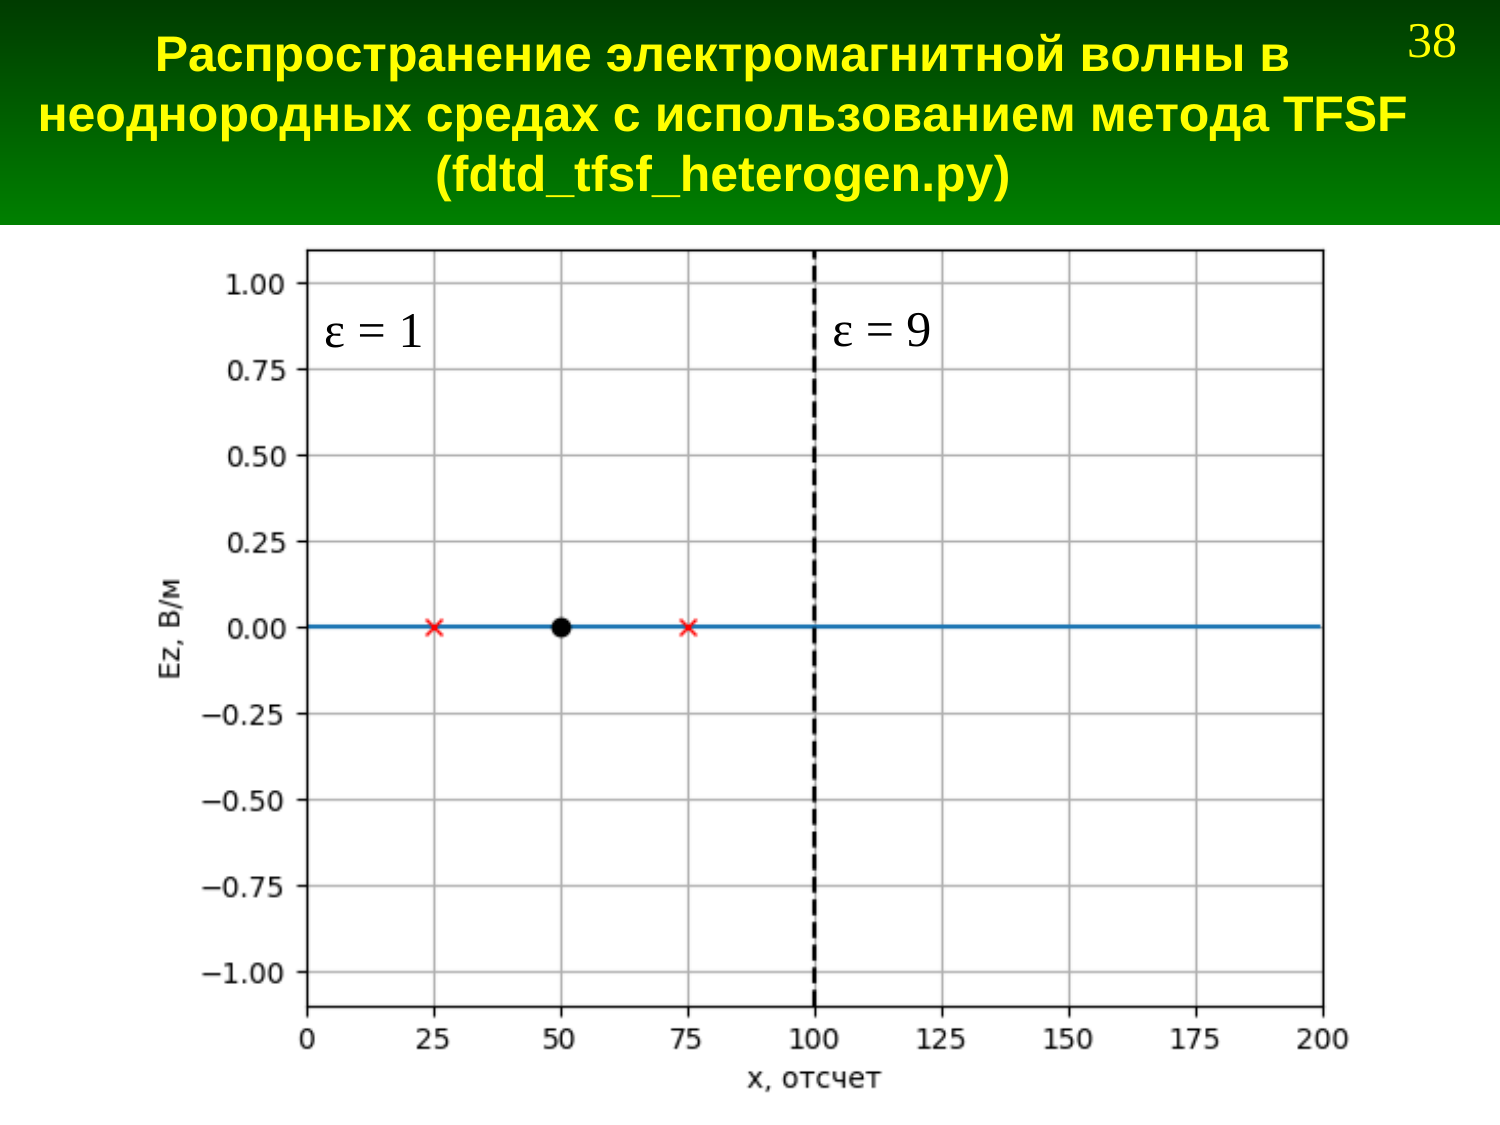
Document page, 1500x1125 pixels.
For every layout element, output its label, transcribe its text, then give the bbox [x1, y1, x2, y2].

text_box ε = 9 [817, 288, 947, 364]
text_box ε = 1 [309, 289, 439, 365]
picture [143, 240, 1357, 1115]
title Распространение электромагнитной волны в неоднородных средах с использованием метода TFSF (fdtd_tfsf_heterogen.py) [8, 0, 1437, 240]
